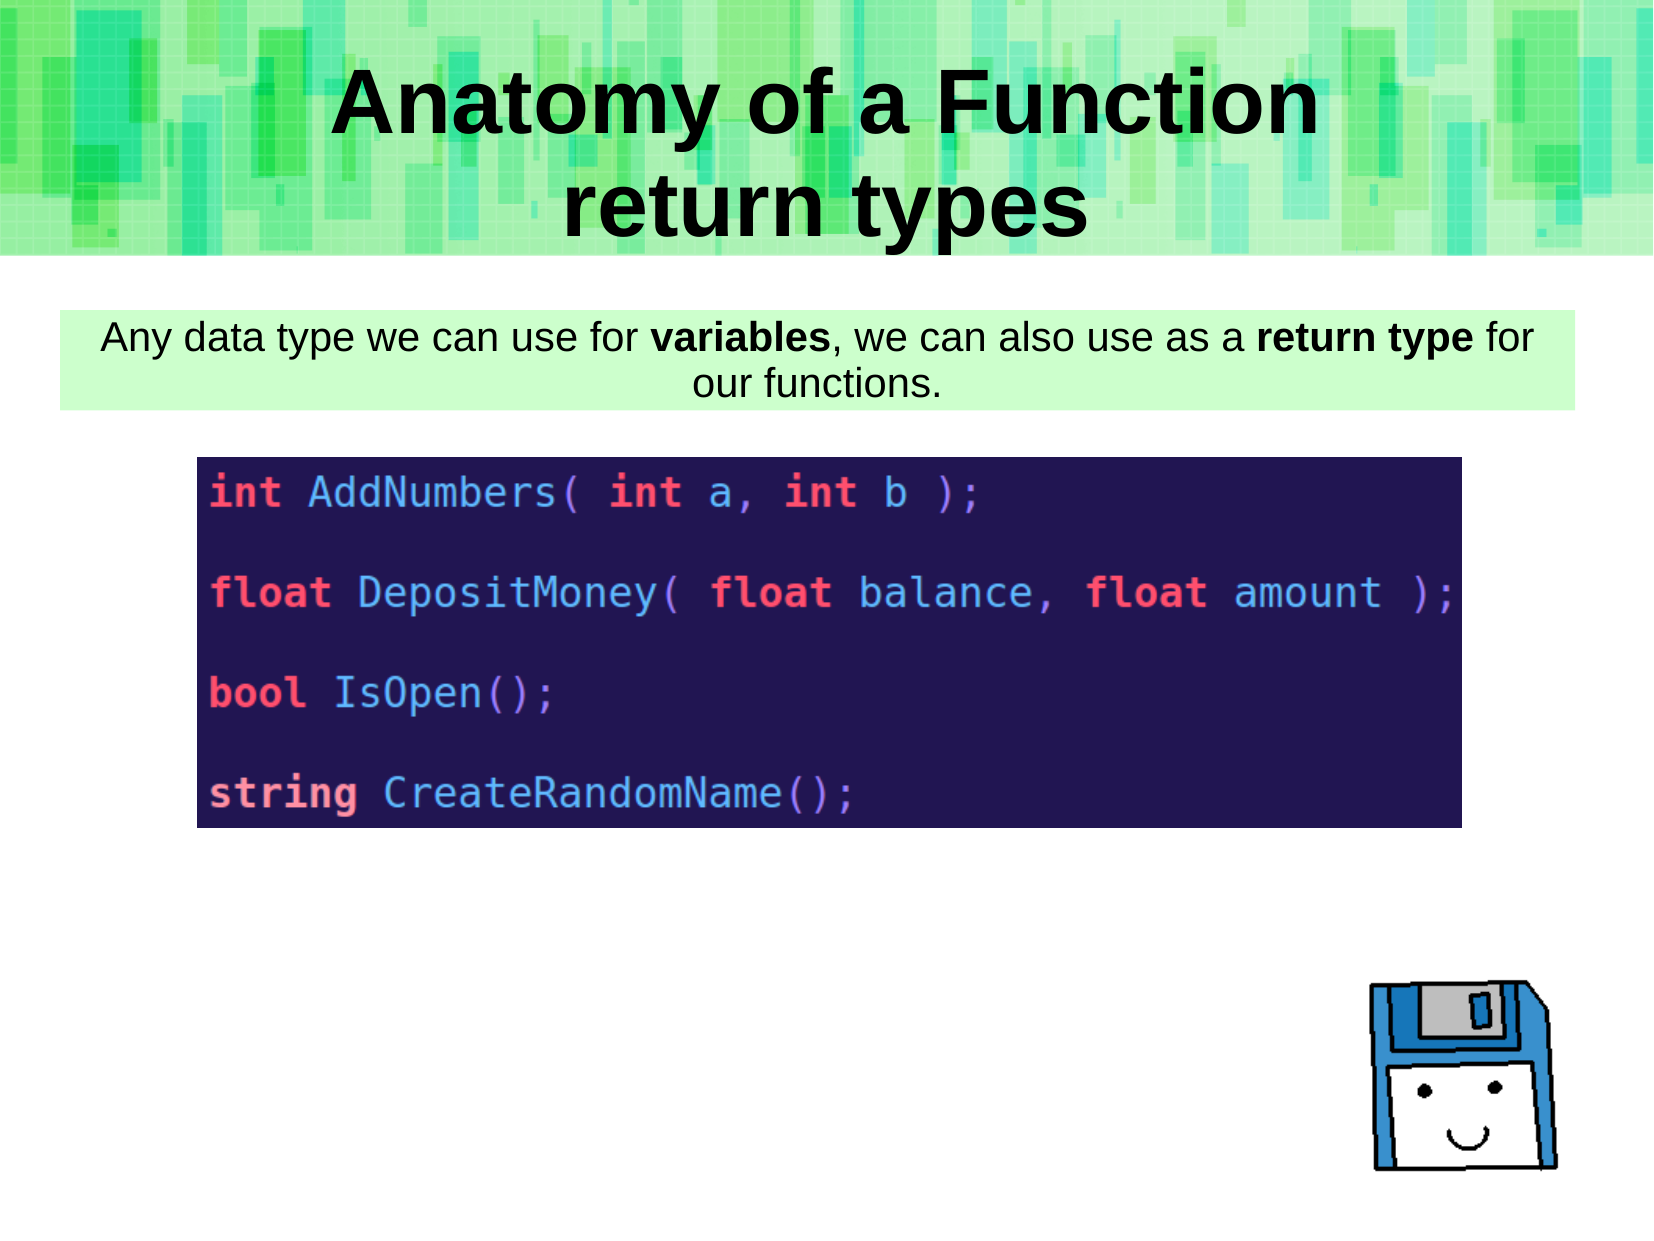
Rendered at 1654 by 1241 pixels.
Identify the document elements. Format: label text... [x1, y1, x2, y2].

text_box Any data type we can use for variables, we can also use as a return type for our functions. [60, 310, 1576, 411]
picture [0, 0, 1654, 1241]
title Anatomy of a Function return types [82, 49, 1571, 257]
